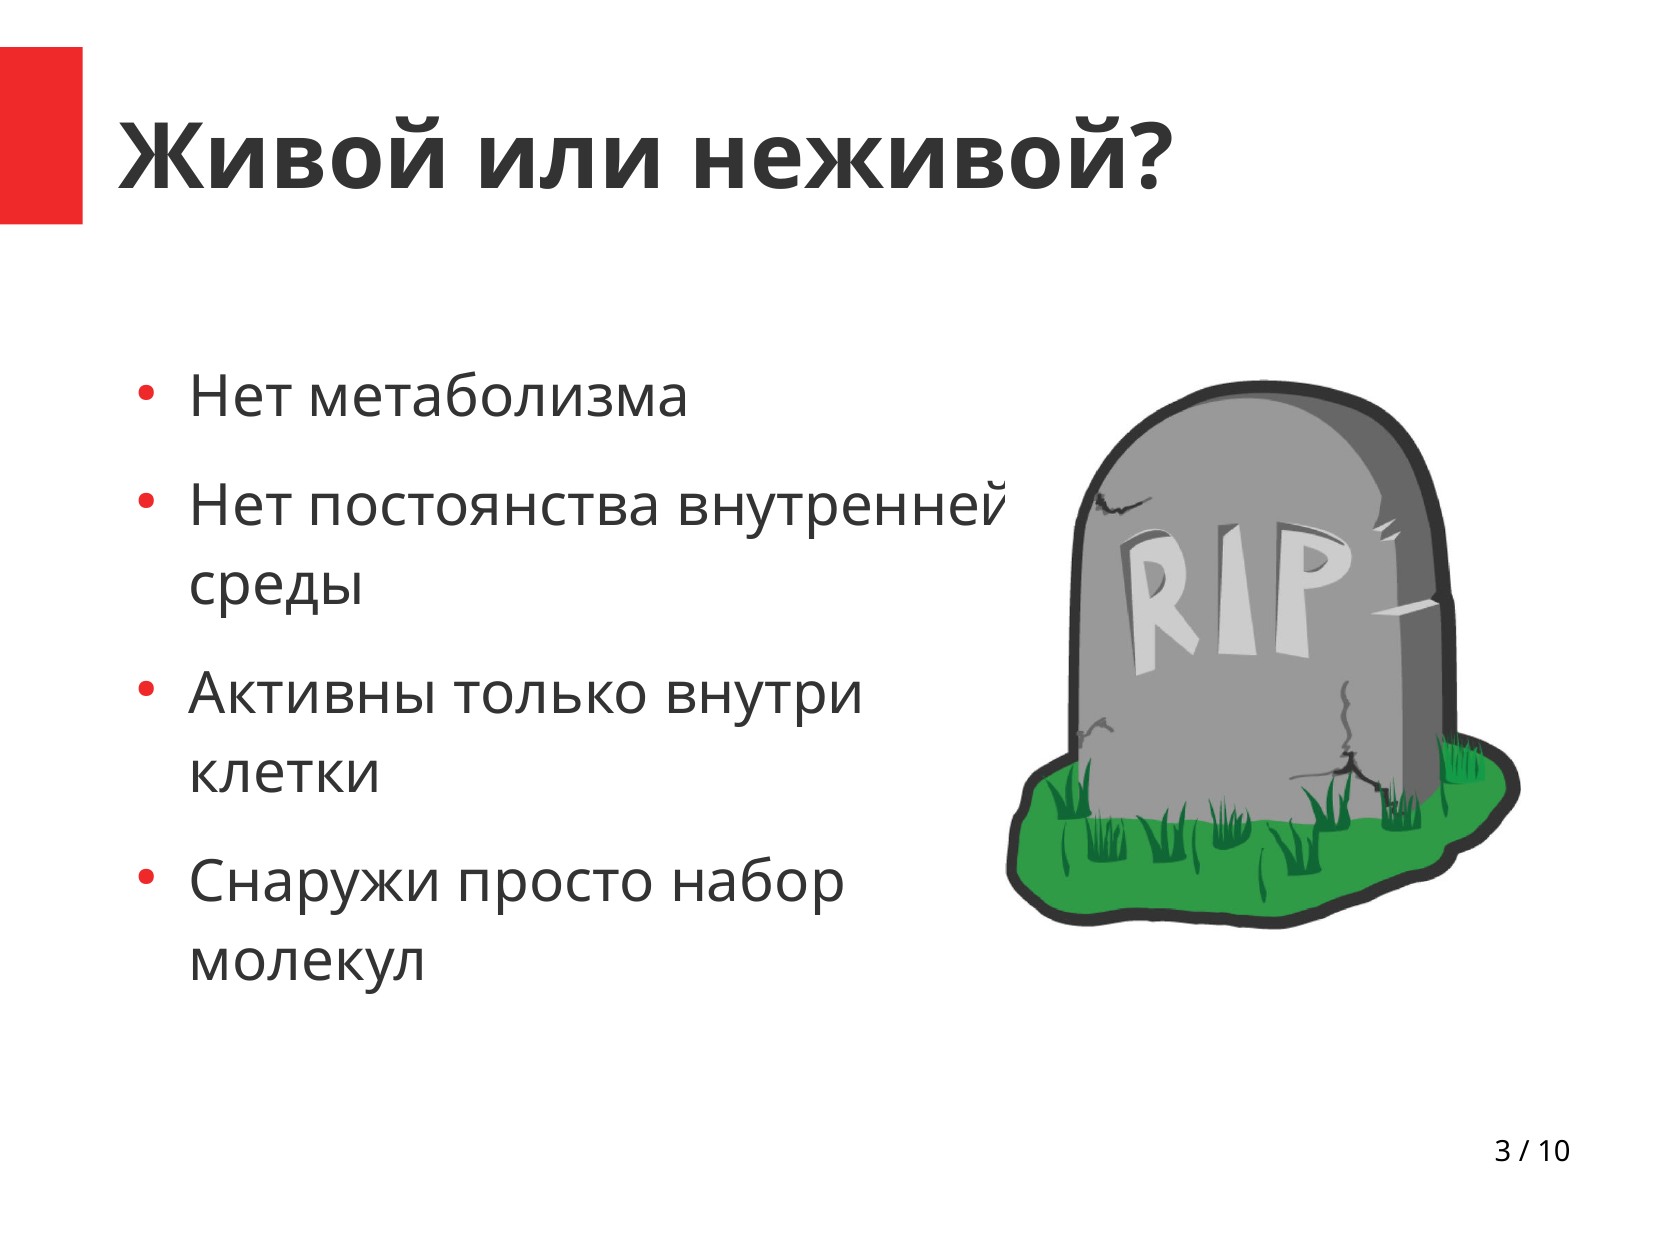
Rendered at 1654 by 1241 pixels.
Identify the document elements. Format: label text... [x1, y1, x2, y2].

list Нет метаболизма Нет постоянства внутренней среды Активны только внутри клетки Снаружи просто набор молекул [118, 354, 1021, 1006]
title Живой или неживой? [118, 49, 1571, 257]
picture [1005, 379, 1521, 931]
